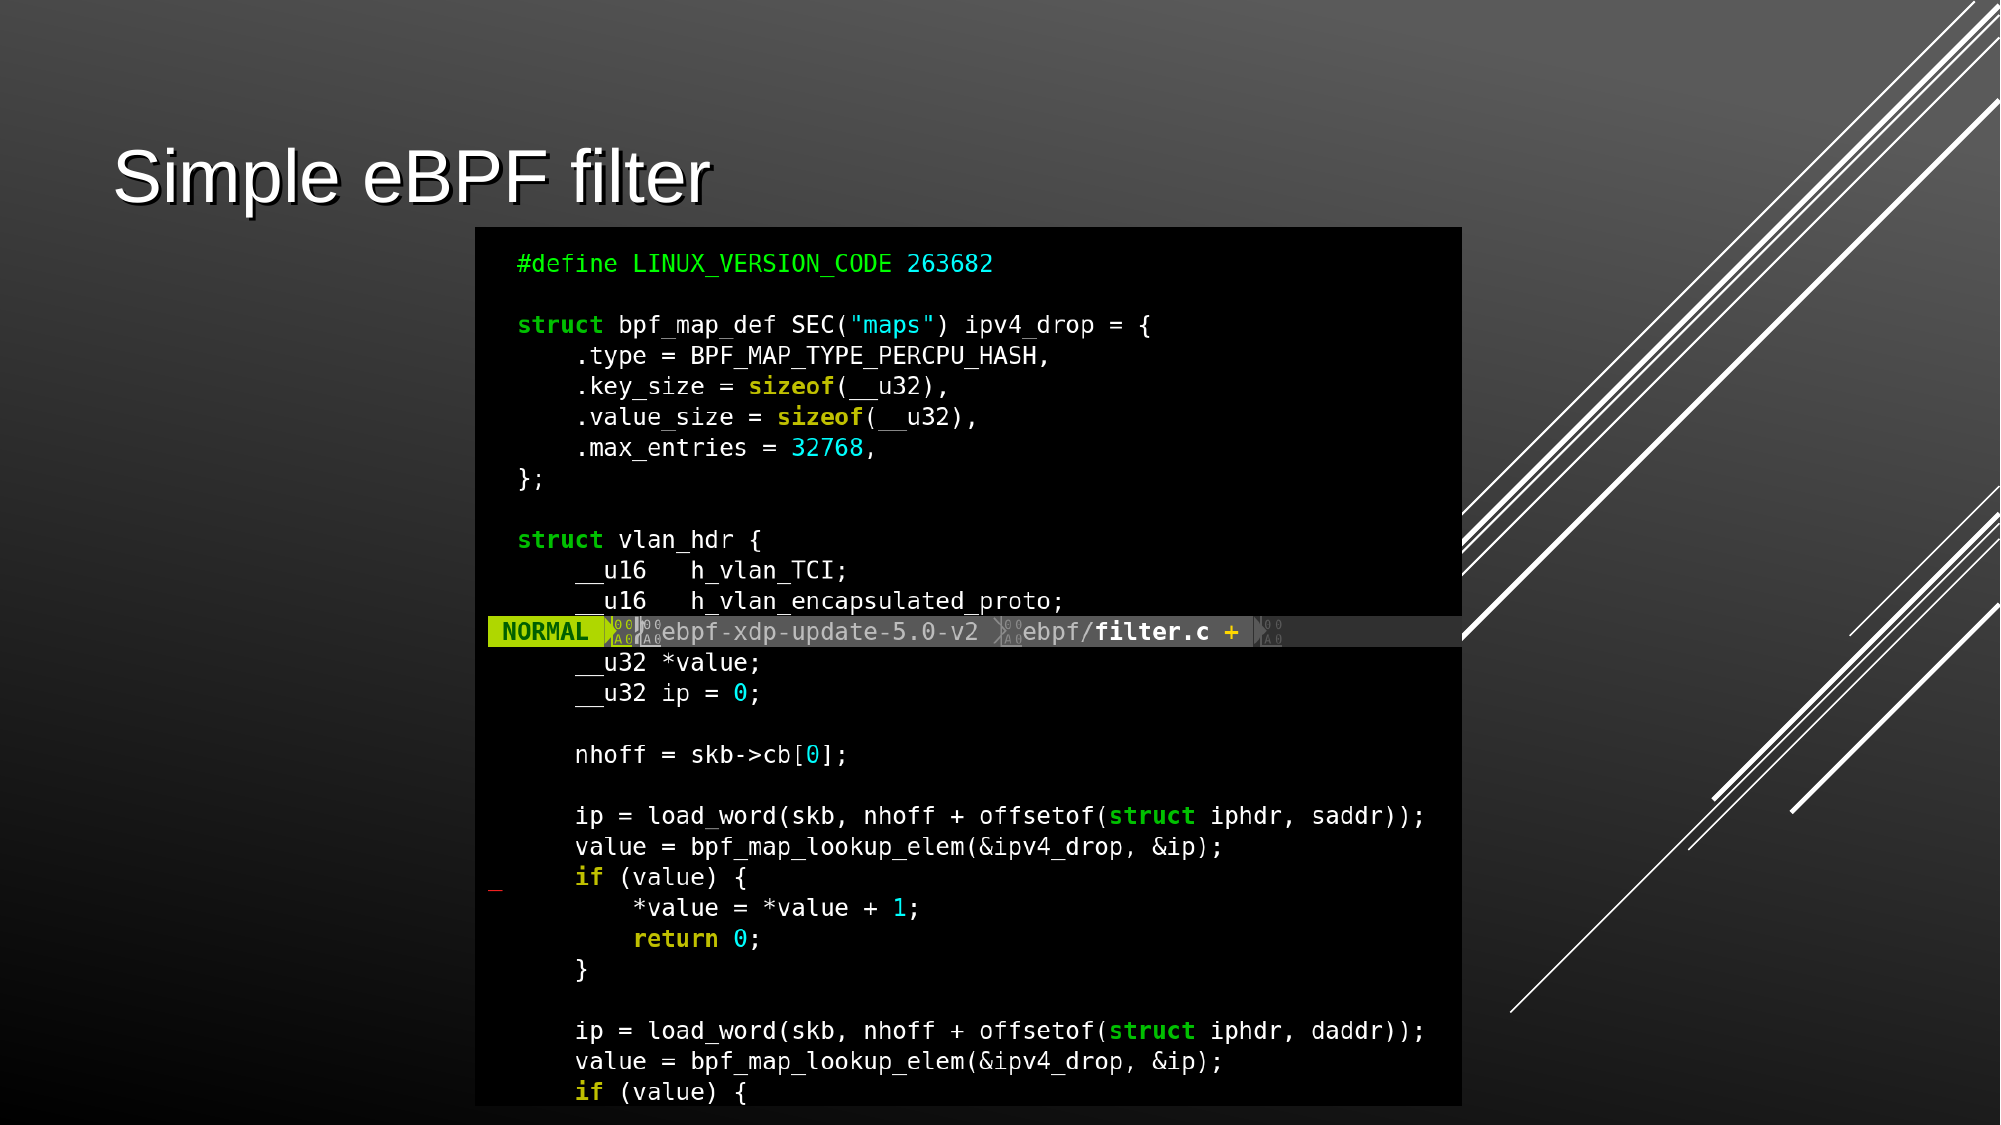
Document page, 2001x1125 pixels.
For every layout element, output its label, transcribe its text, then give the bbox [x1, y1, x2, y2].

title Simple eBPF filter [112, 112, 1621, 240]
picture [475, 227, 1462, 1106]
